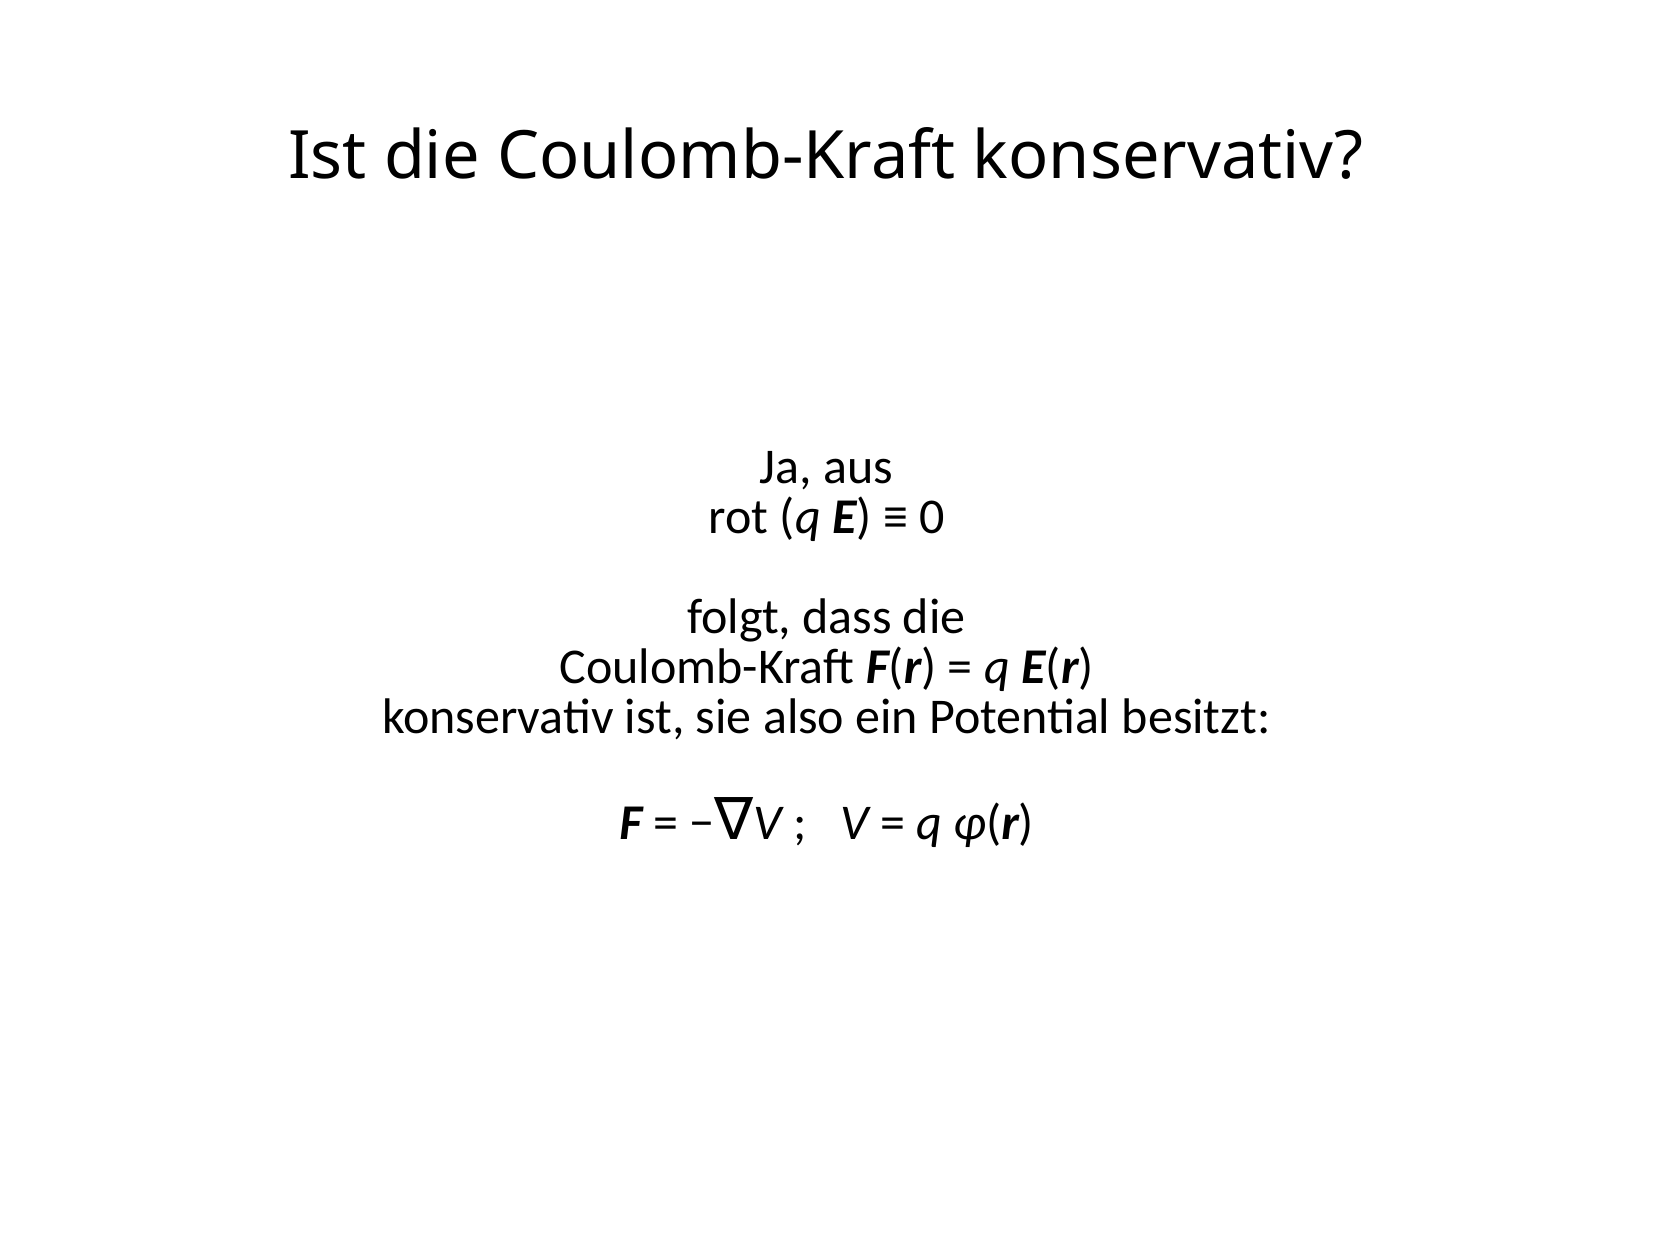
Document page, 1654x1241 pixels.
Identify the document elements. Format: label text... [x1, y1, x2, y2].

title Ist die Coulomb-Kraft konservativ? [82, 49, 1571, 257]
subtitle Ja, aus rot (q E) ≡ 0 folgt, dass die Coulomb-Kraft F(r) = q E(r) konservativ ist, sie also ein Potential besitzt: F = −∇V ; V = q φ(r) [82, 290, 1571, 1010]
